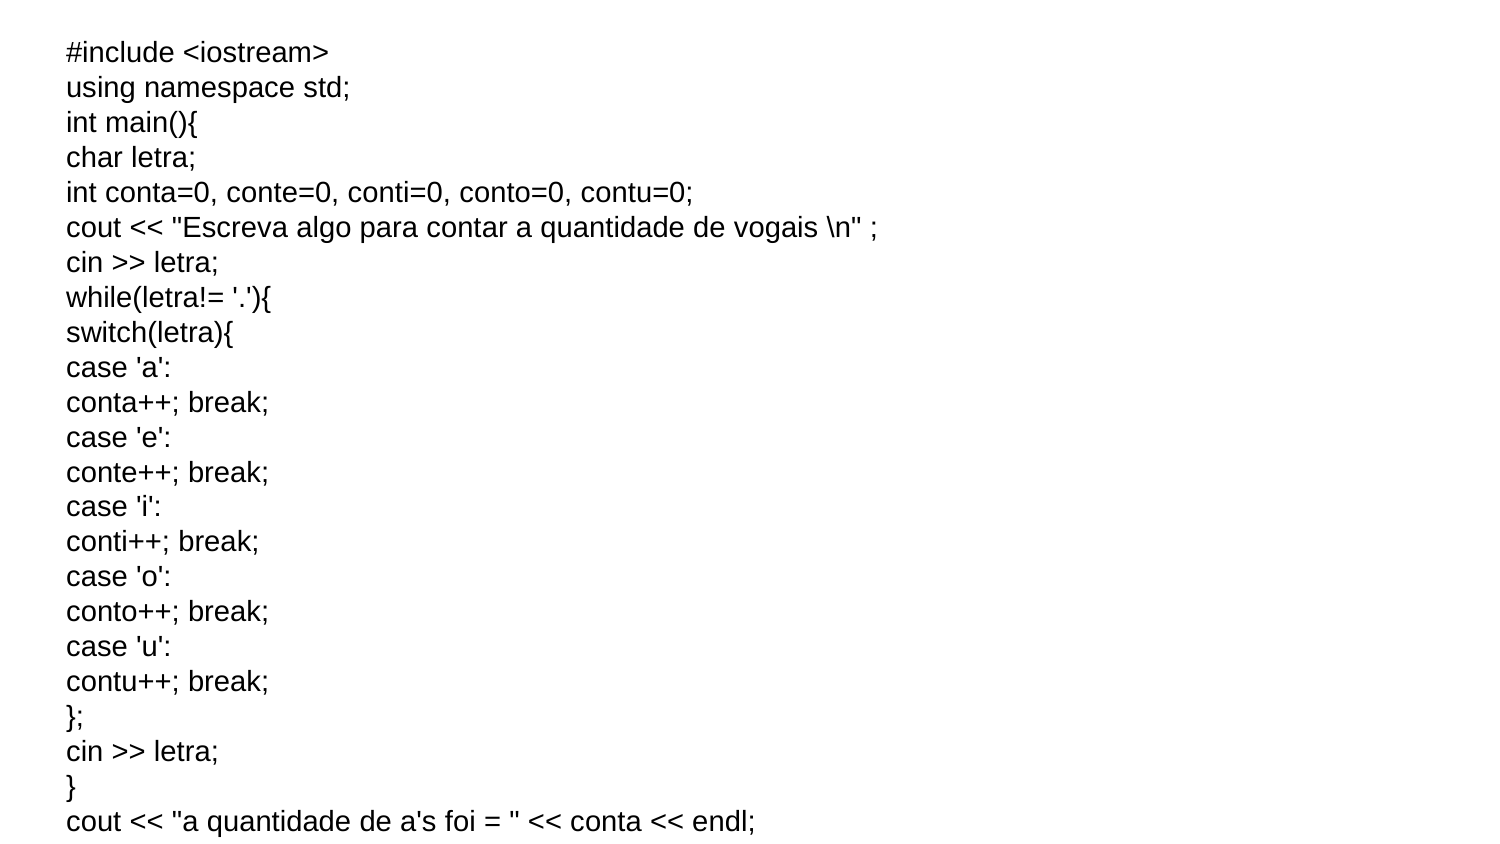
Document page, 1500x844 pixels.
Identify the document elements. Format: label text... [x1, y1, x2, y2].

list #include <iostream> using namespace std; int main(){ char letra; int conta=0, conte=0, conti=0, conto=0, contu=0; cout << "Escreva algo para contar a quantidade de vogais \n" ; cin >> letra; while(letra!= '.'){ switch(letra){ case 'a': conta++; break; case 'e': conte++; break; case 'i': conti++; break; case 'o': conto++; break; case 'u': contu++; break; }; cin >> letra; } cout << "a quantidade de a's foi = " << conta << endl; cout << "a quantidade de e's foi = " << conte << endl; cout << "a quantidade de i's foi = " << conti << endl; cout << "a quantidade de o's foi = " << conto << endl; cout << "a quantidade de u's foi = " << contu << endl; } [51, 18, 1449, 844]
